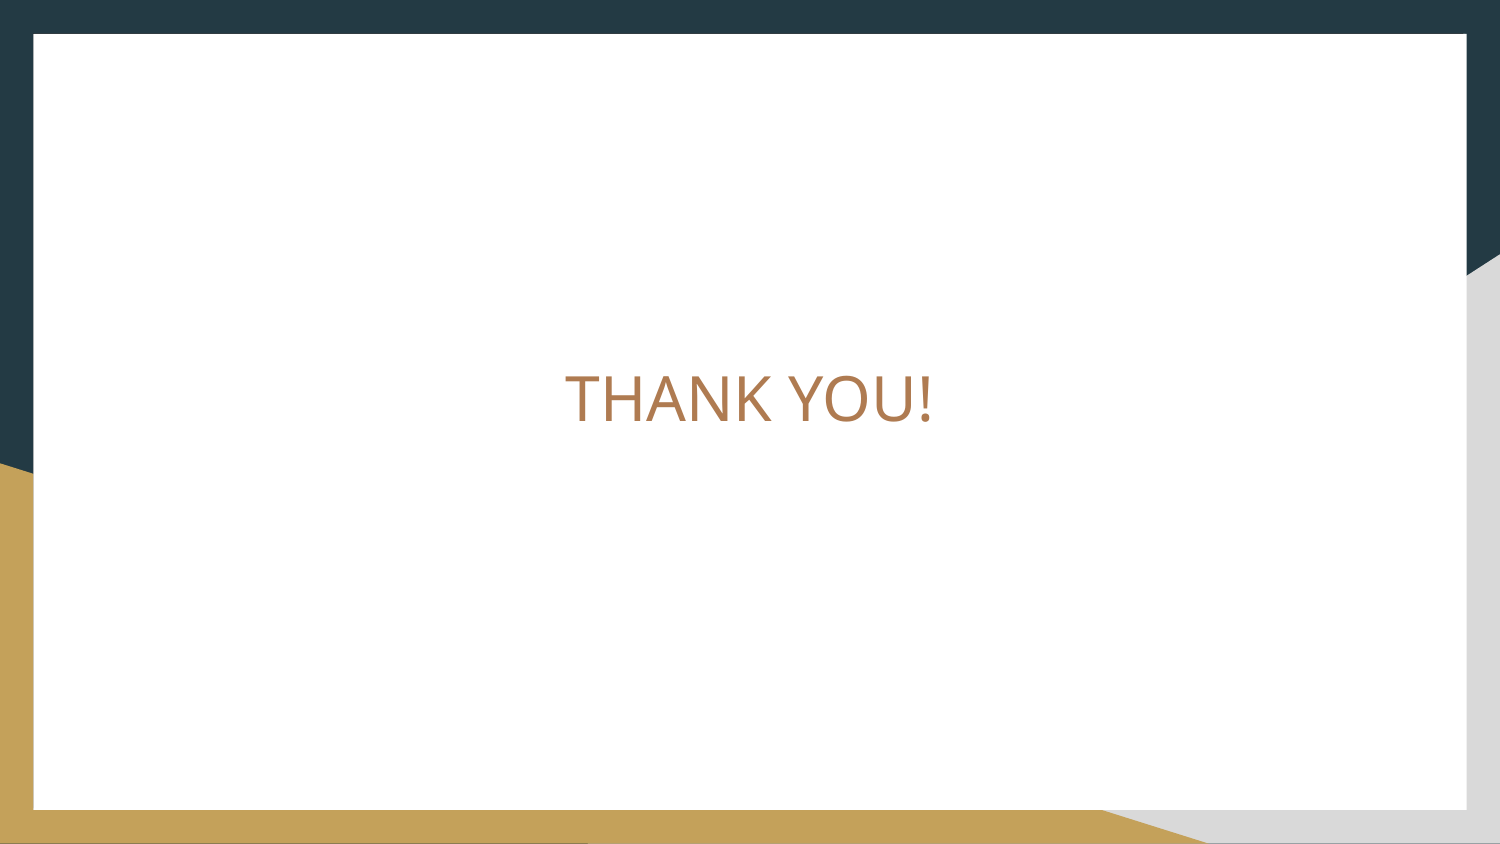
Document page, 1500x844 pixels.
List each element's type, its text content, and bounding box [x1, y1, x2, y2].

title THANK YOU! [134, 343, 1366, 501]
